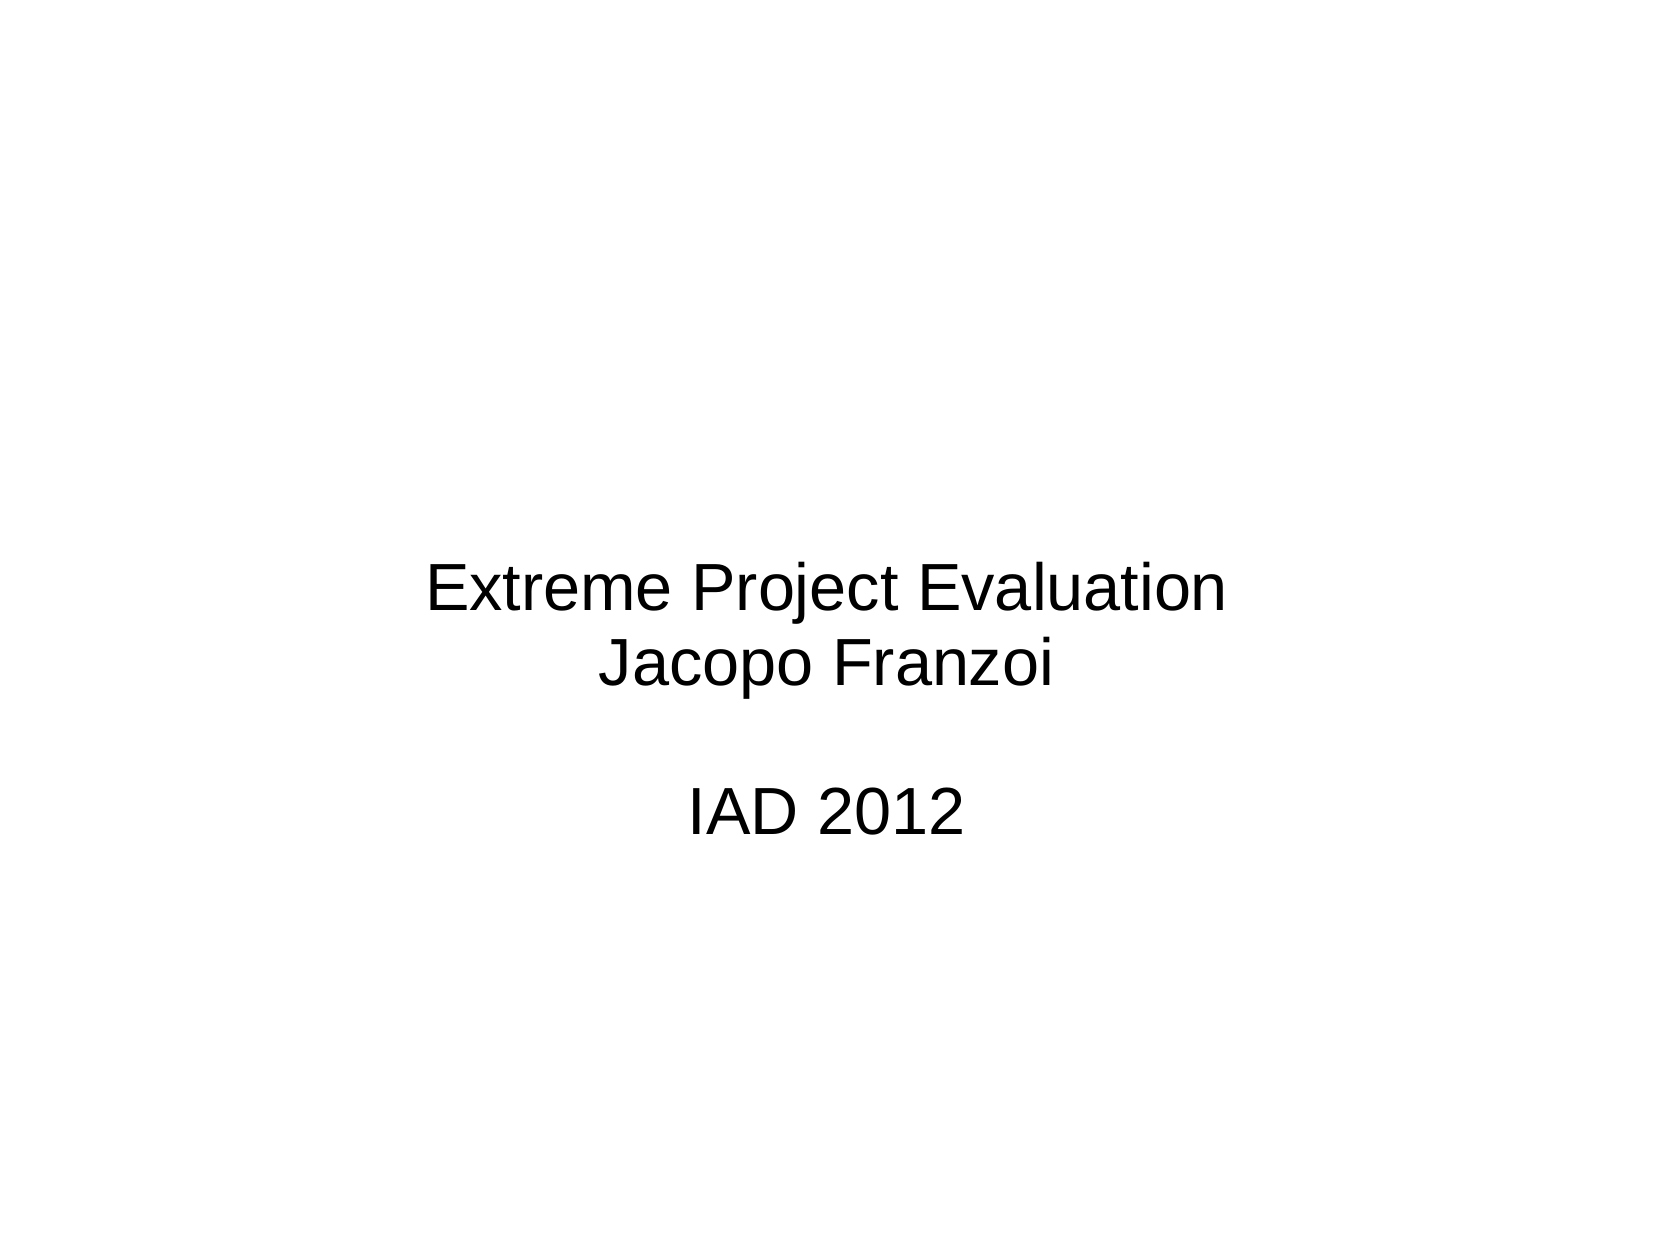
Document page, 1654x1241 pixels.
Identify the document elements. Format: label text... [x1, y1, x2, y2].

subtitle Extreme Project Evaluation Jacopo Franzoi IAD 2012 [82, 290, 1571, 1109]
